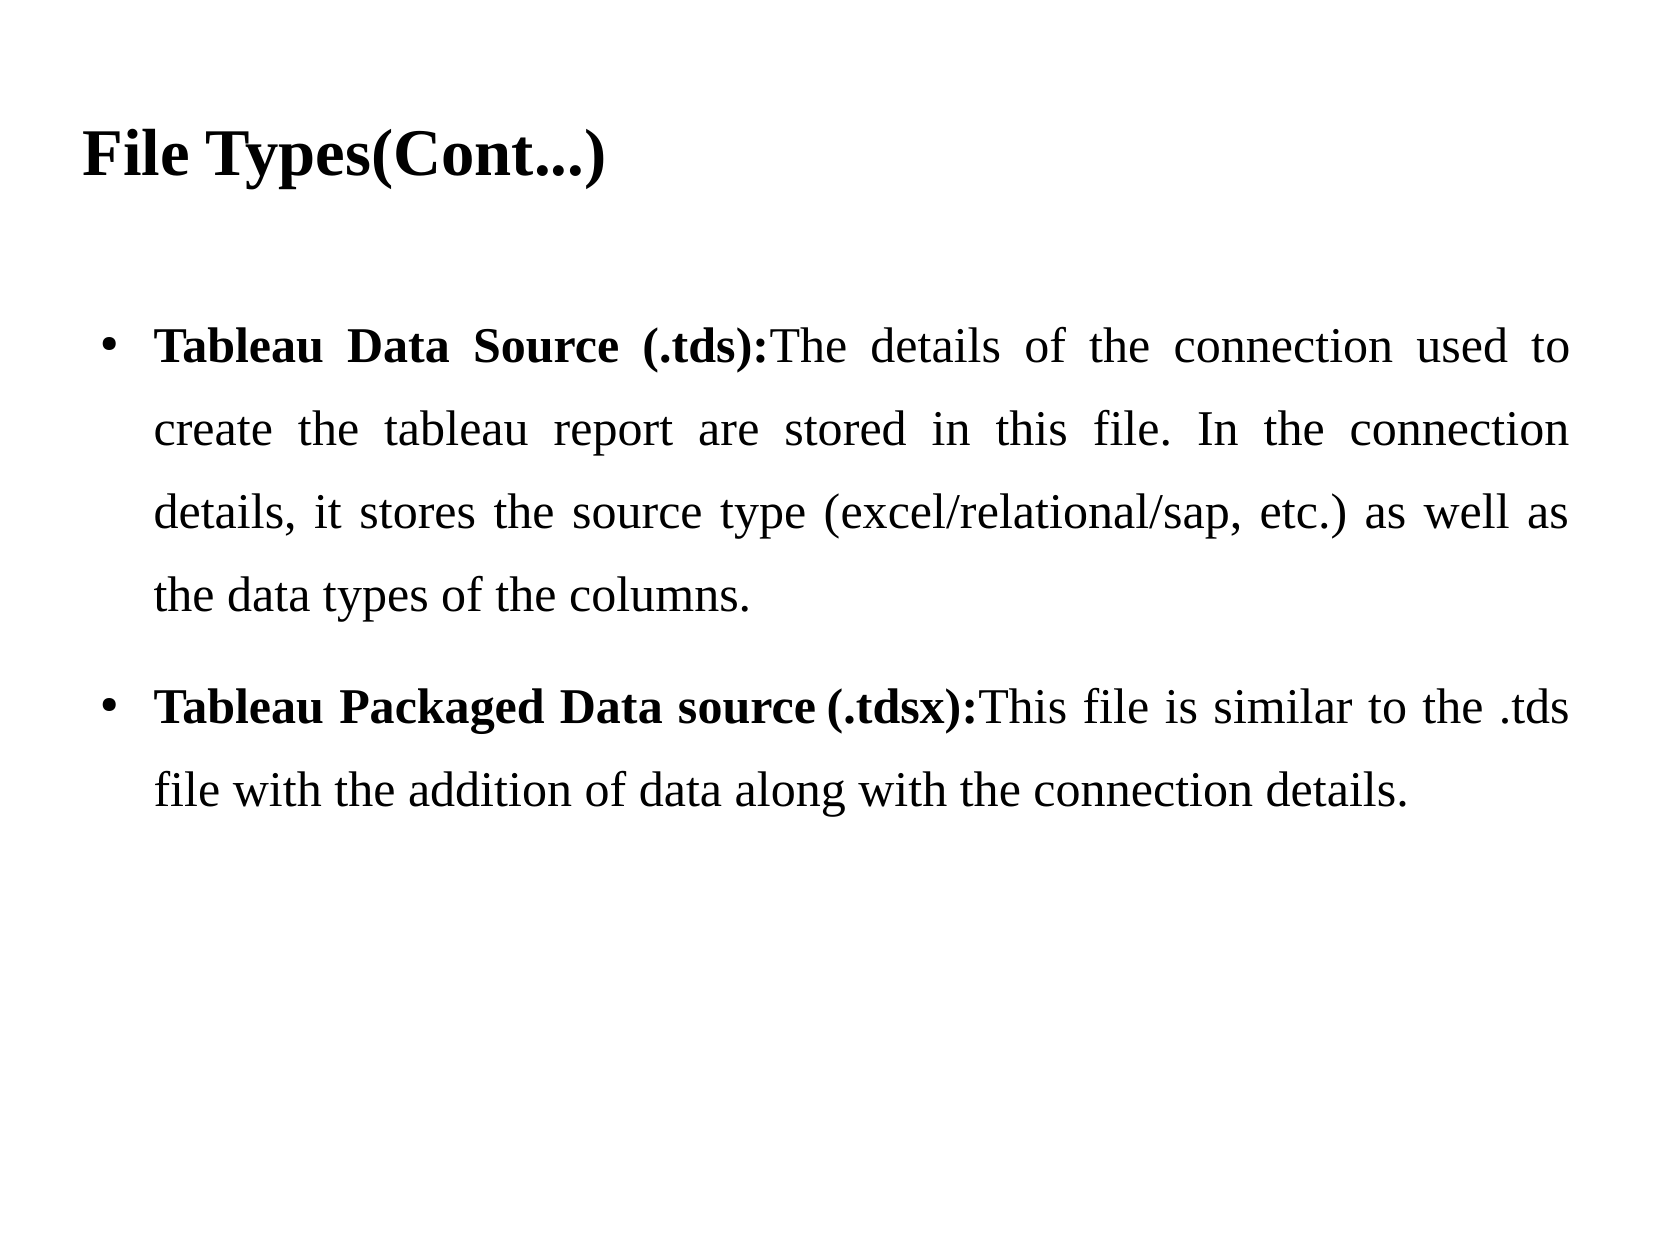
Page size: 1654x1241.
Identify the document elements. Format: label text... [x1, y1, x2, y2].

title File Types(Cont...) [82, 49, 1571, 257]
list Tableau Data Source (.tds):The details of the connection used to create the tableau report are stored in this file. In the connection details, it stores the source type (excel/relational/sap, etc.) as well as the data types of the columns. Tableau Packaged Data source (.tdsx):This file is similar to the .tds file with the addition of data along with the connection details. [82, 290, 1571, 1010]
